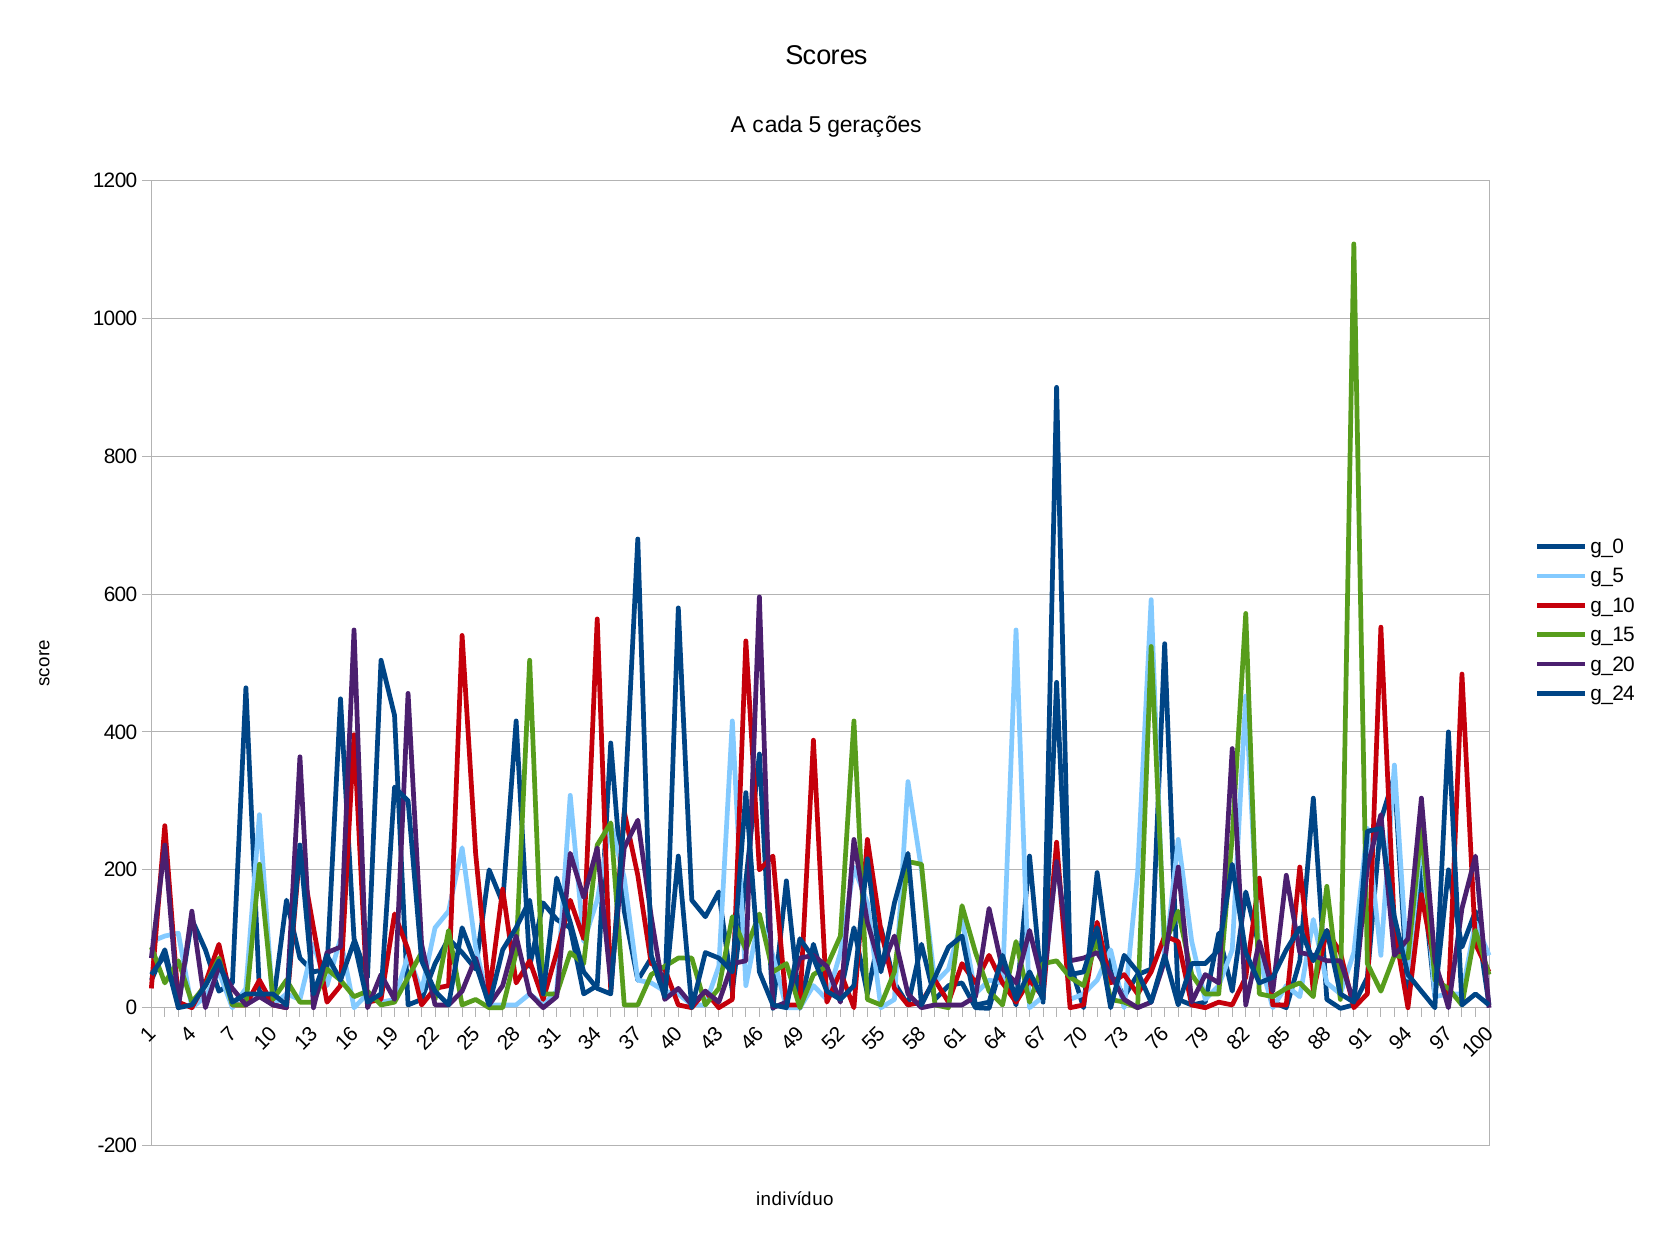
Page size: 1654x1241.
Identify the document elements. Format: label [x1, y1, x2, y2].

chart [0, 0, 1654, 1241]
